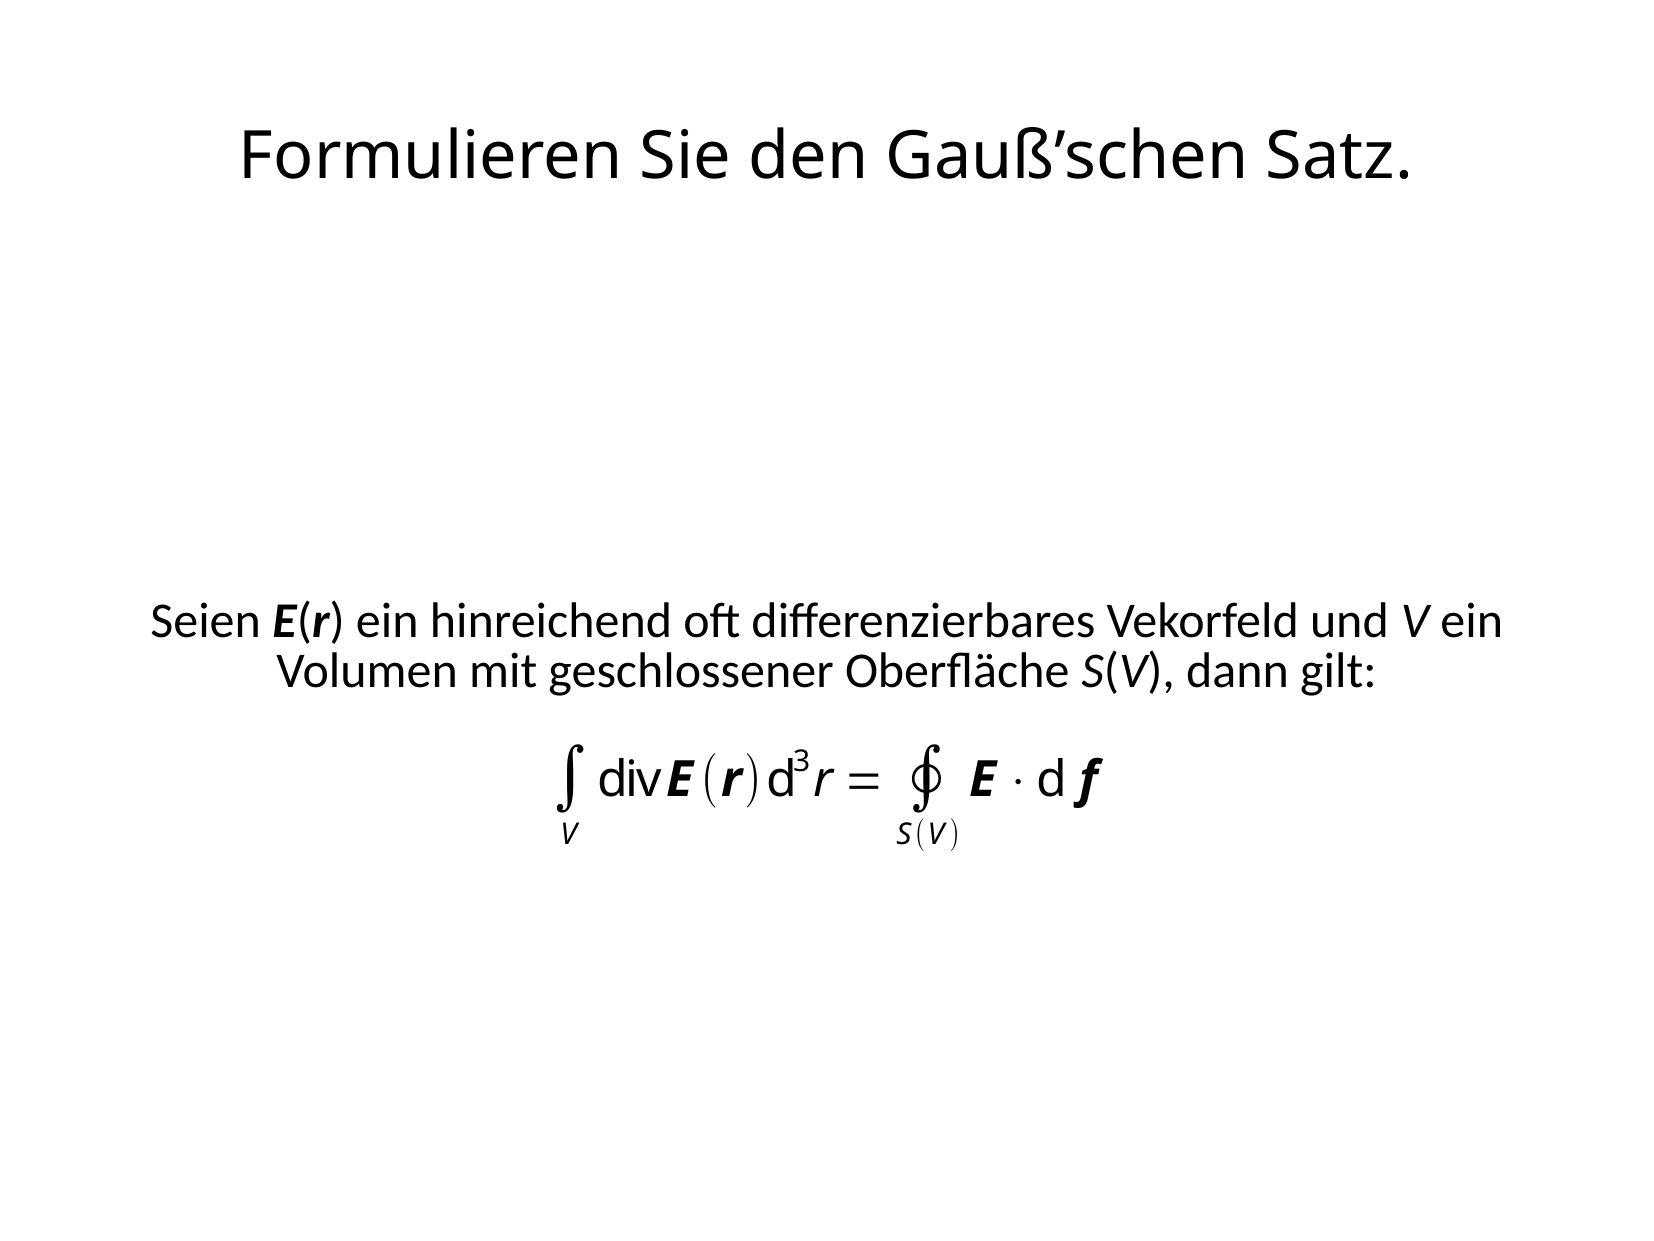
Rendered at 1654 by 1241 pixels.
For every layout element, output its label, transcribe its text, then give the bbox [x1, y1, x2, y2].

chart [543, 741, 1111, 853]
subtitle Seien E(r) ein hinreichend oft differenzierbares Vekorfeld und V ein Volumen mit geschlossener Oberfläche S(V), dann gilt: [82, 290, 1571, 1010]
title Formulieren Sie den Gauß’schen Satz. [82, 49, 1571, 257]
